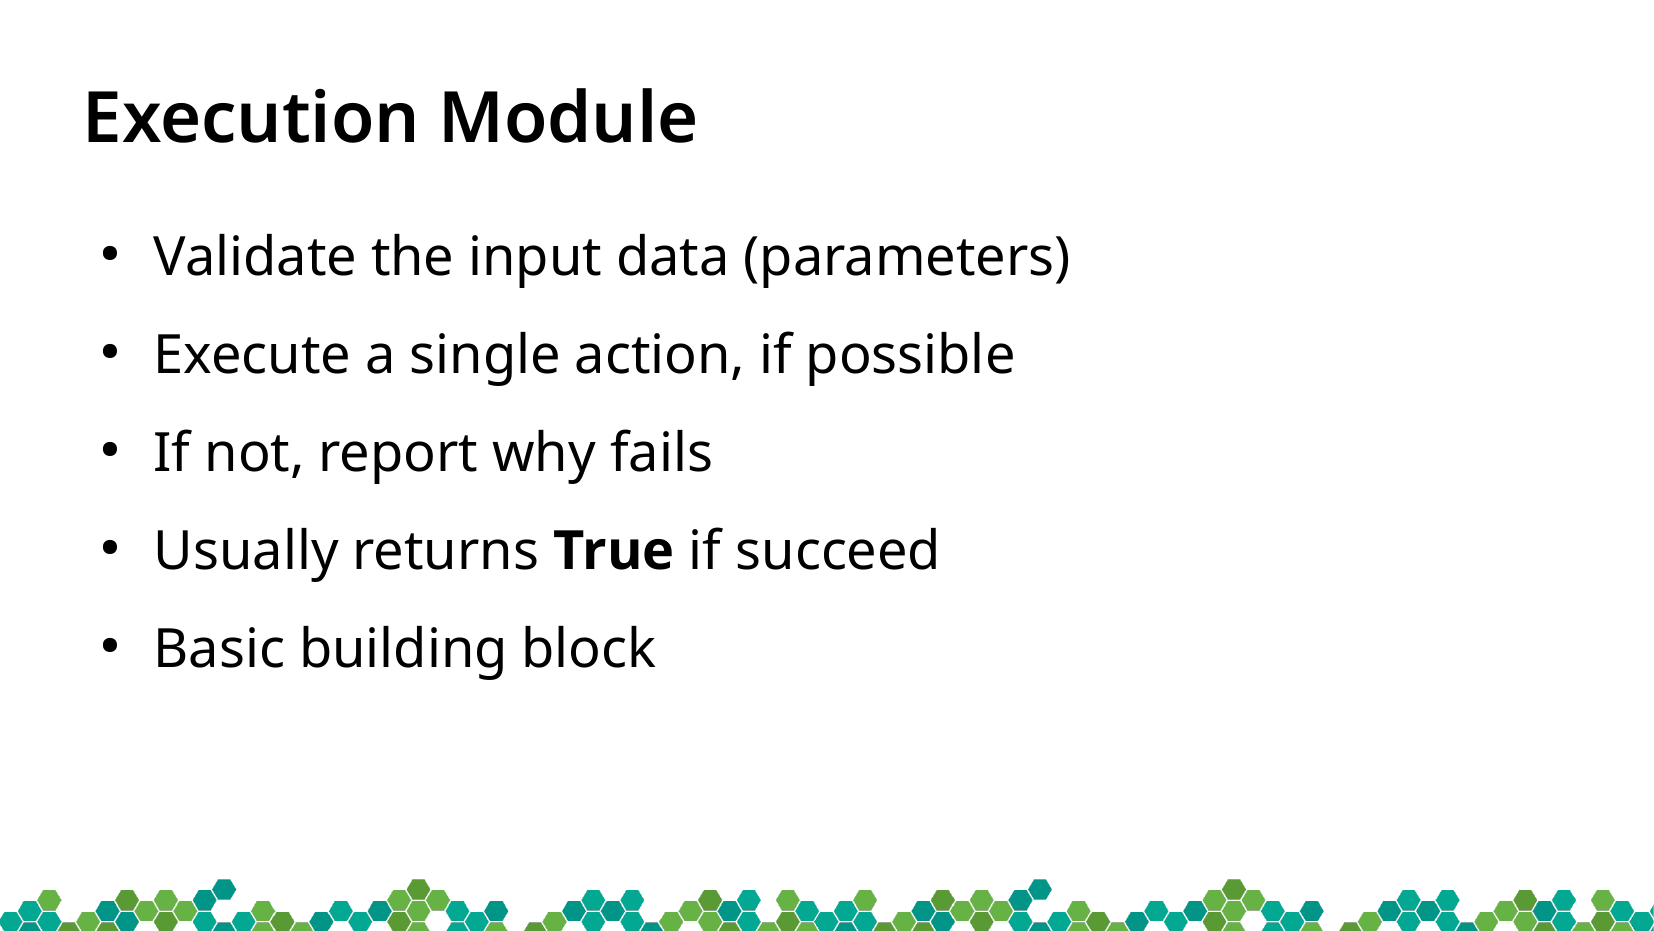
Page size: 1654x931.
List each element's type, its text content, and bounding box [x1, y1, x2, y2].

picture [0, 871, 1654, 931]
list Validate the input data (parameters) Execute a single action, if possible If not, report why fails Usually returns True if succeed Basic building block [82, 217, 1571, 758]
title Execution Module [82, 37, 1571, 193]
